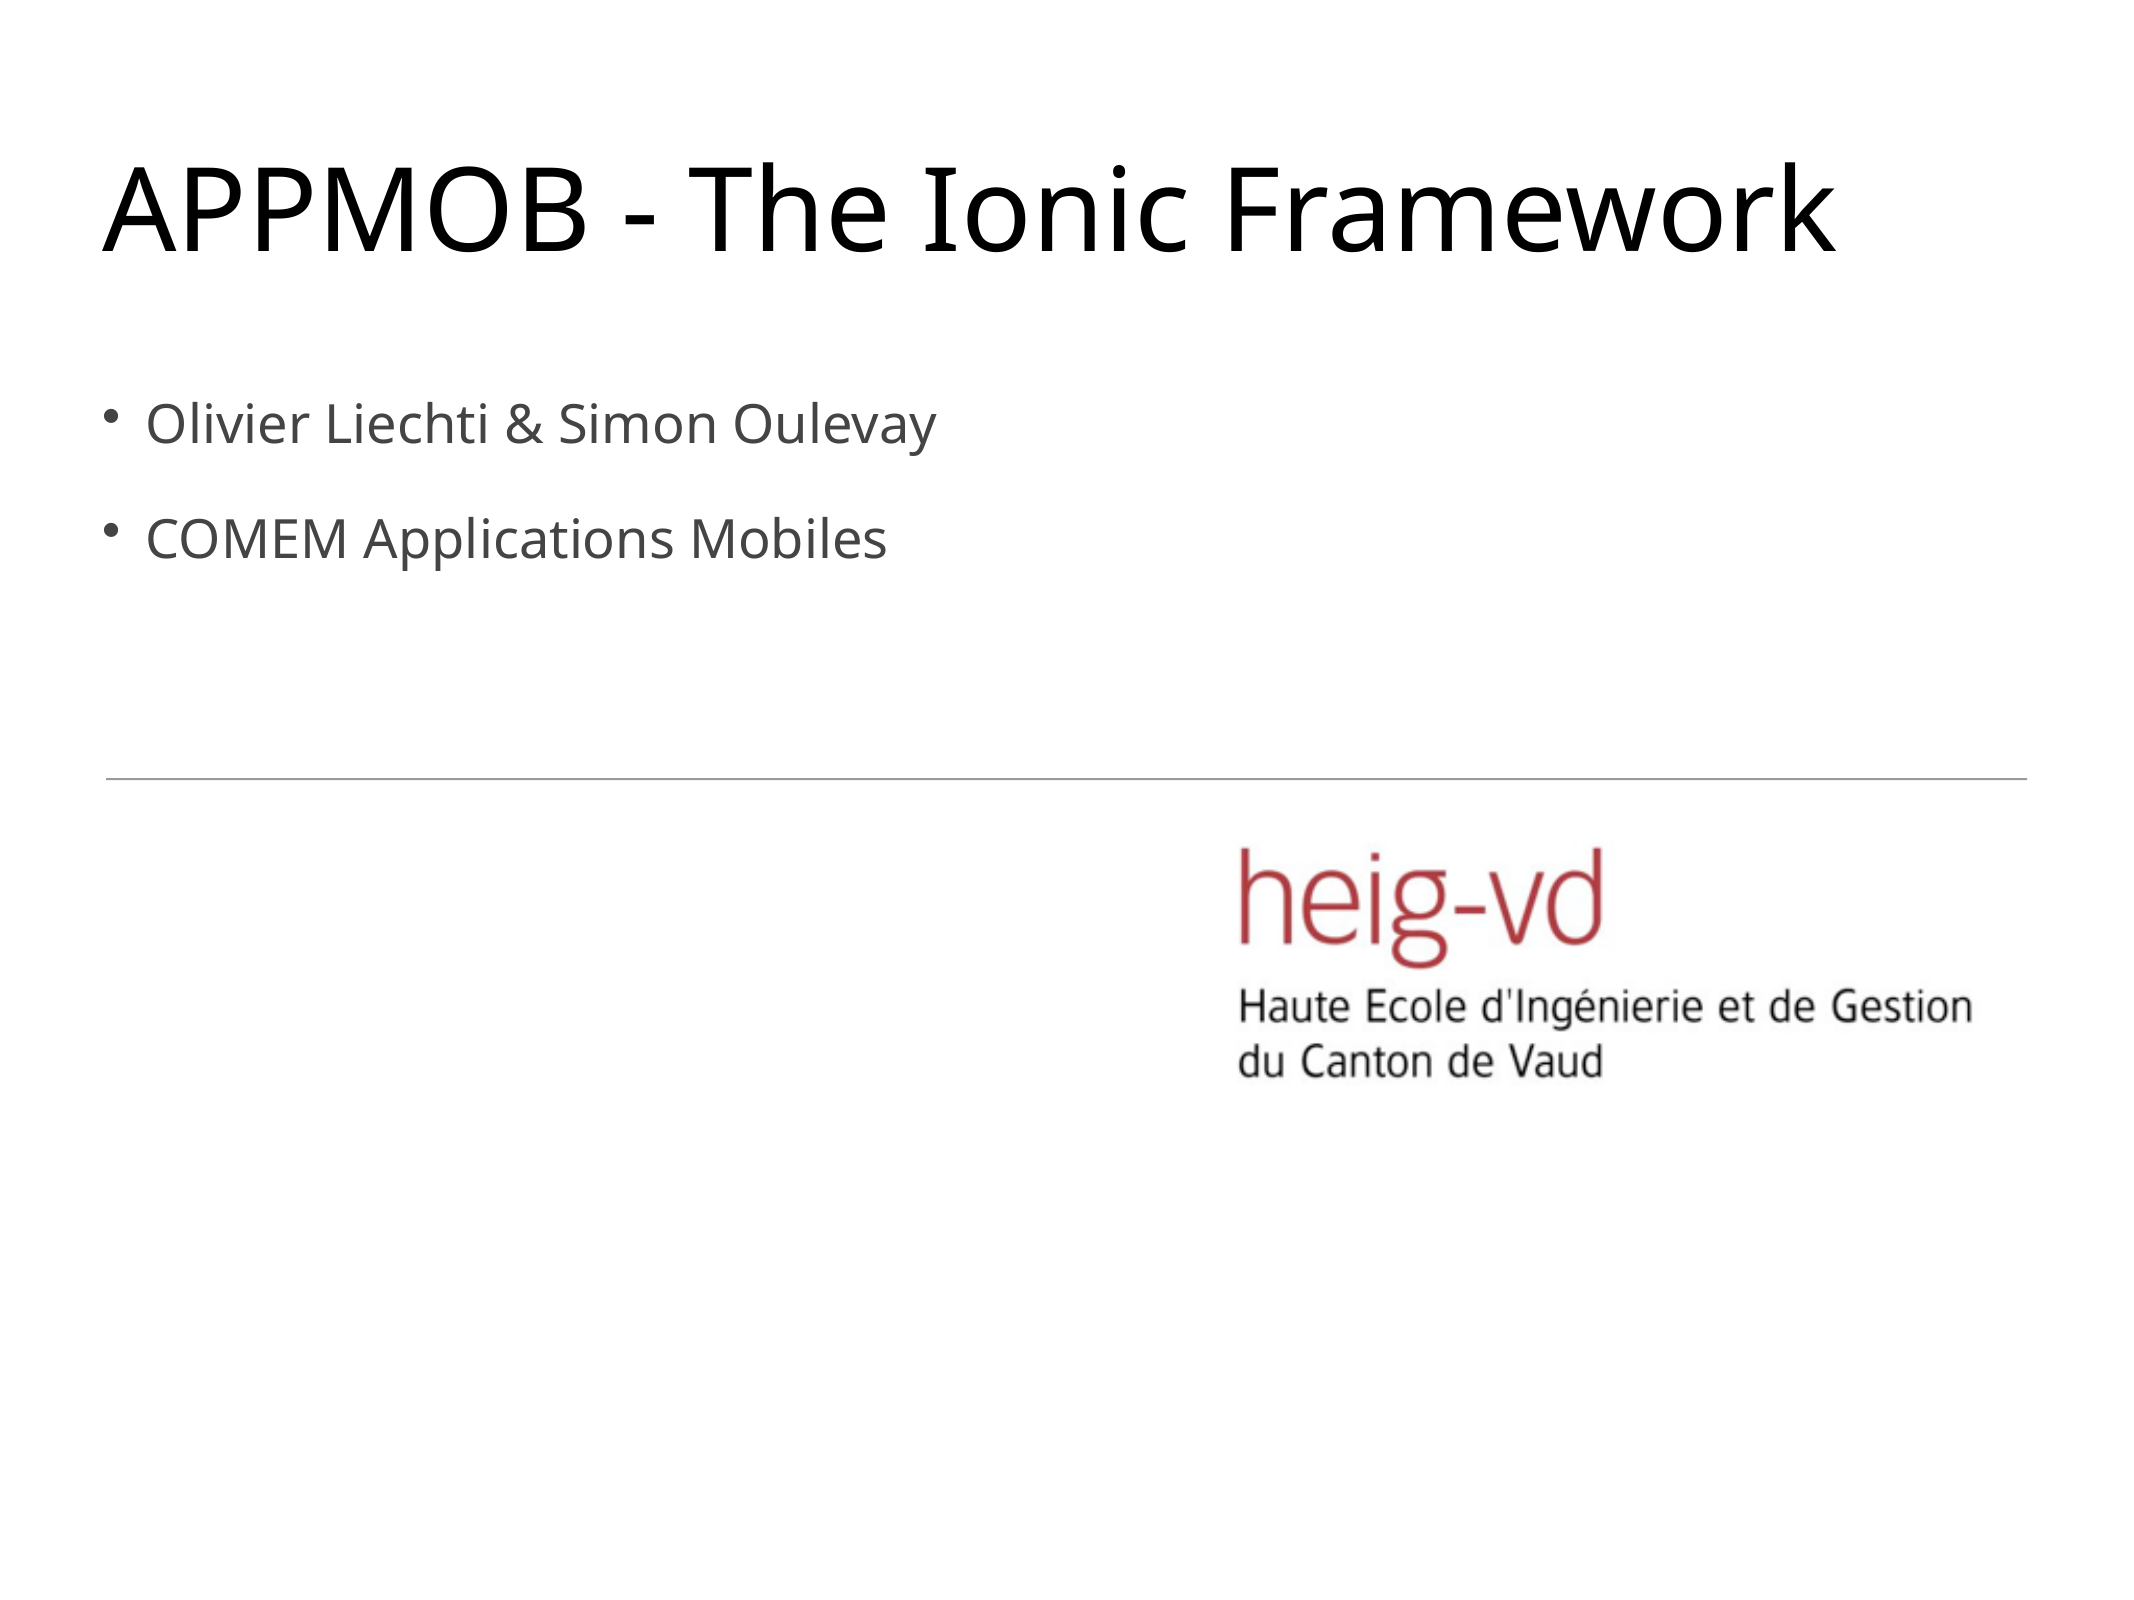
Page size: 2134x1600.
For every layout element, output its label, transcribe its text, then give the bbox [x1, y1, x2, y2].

title APPMOB - The Ionic Framework [93, 54, 2040, 284]
subtitle Olivier Liechti & Simon Oulevay COMEM Applications Mobiles [93, 381, 2040, 1459]
